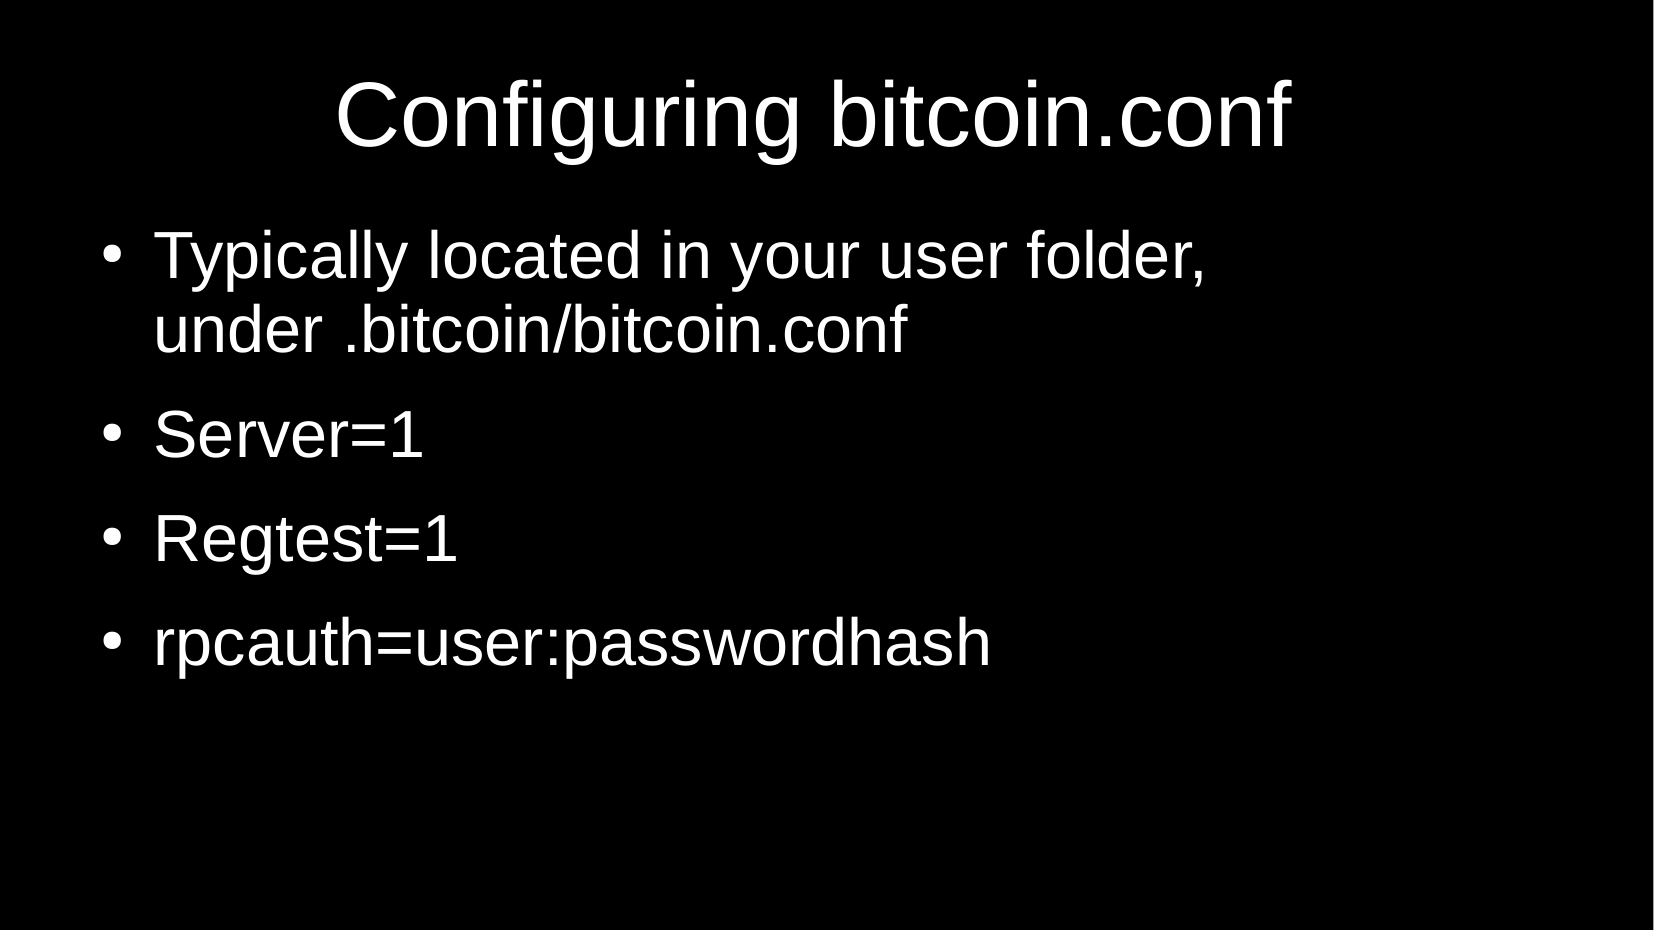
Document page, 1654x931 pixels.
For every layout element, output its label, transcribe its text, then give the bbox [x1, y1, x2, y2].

title Configuring bitcoin.conf [82, 37, 1571, 193]
list Typically located in your user folder, under .bitcoin/bitcoin.conf Server=1 Regtest=1 rpcauth=user:passwordhash [82, 217, 1571, 758]
